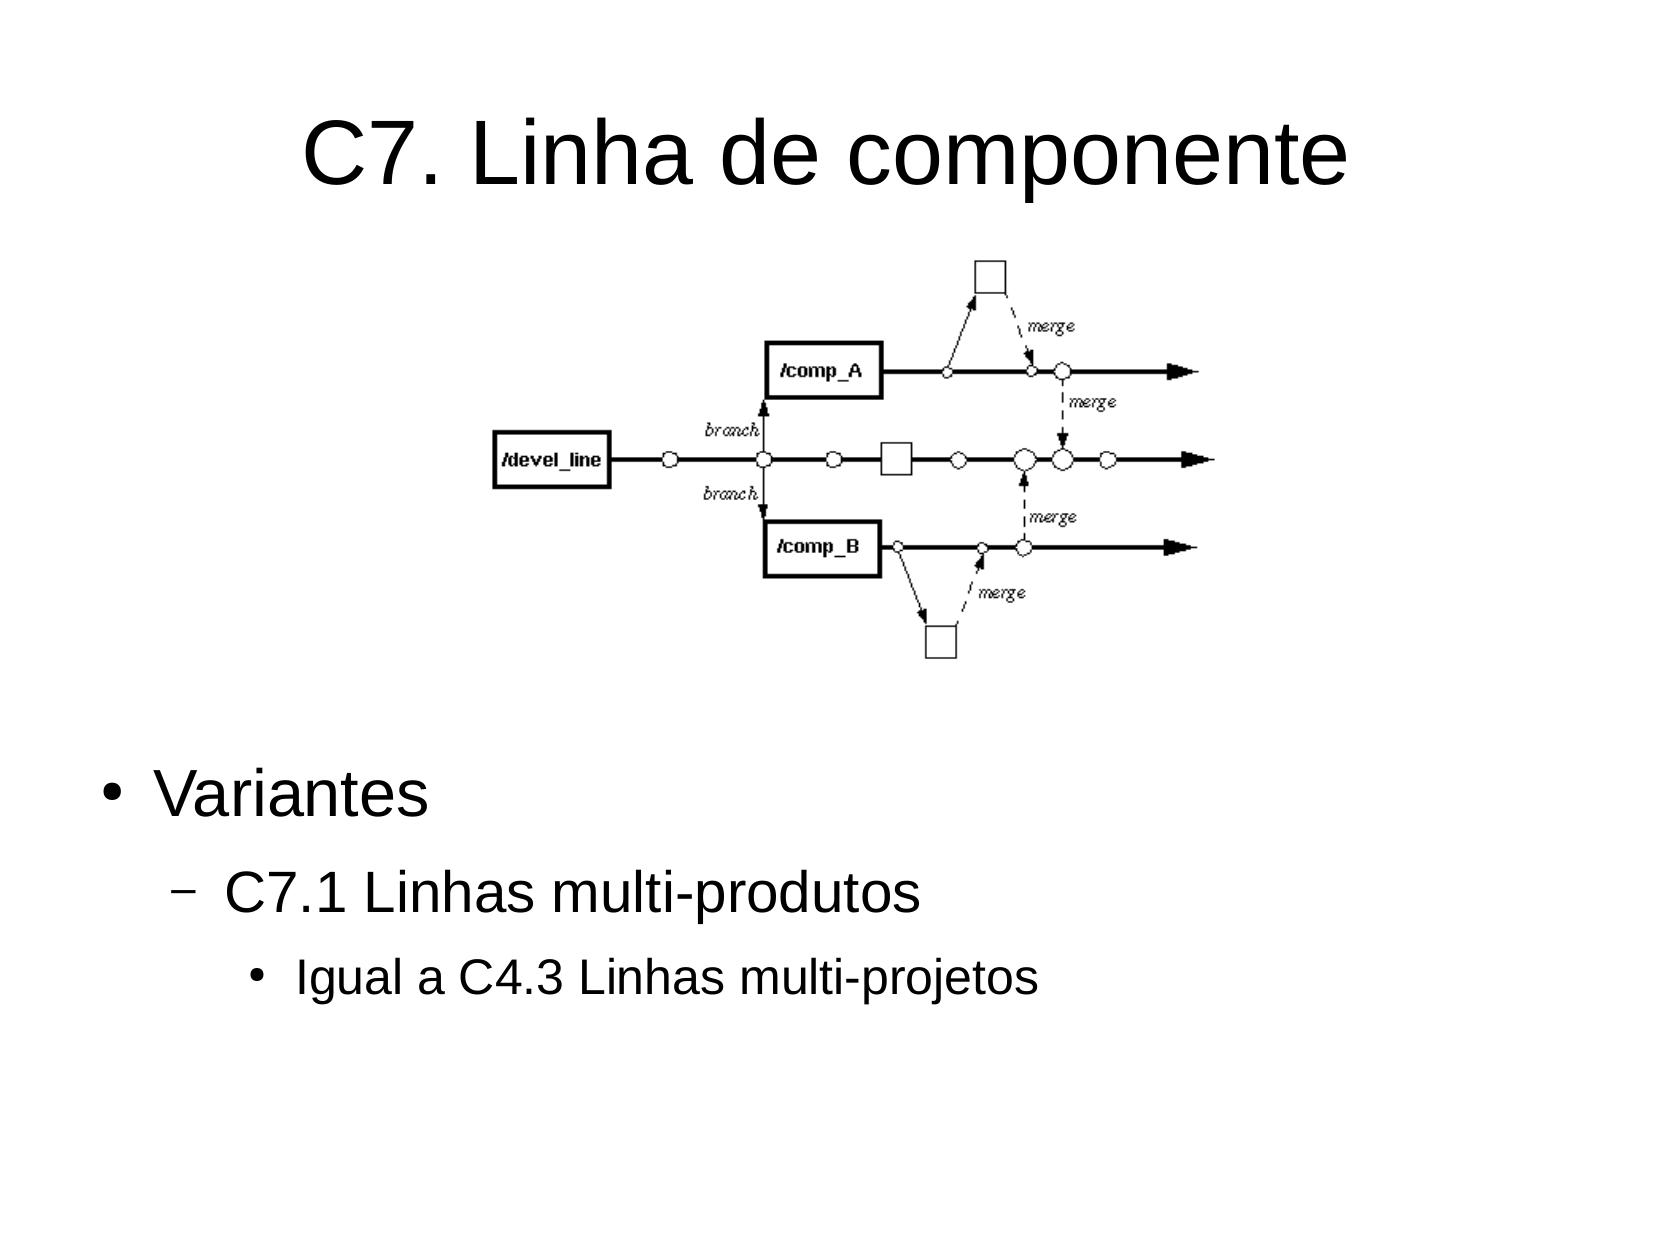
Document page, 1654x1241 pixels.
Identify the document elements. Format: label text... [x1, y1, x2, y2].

title C7. Linha de componente [82, 49, 1571, 257]
list Variantes C7.1 Linhas multi-produtos Igual a C4.3 Linhas multi-projetos [82, 755, 1571, 1111]
picture [472, 248, 1234, 662]
